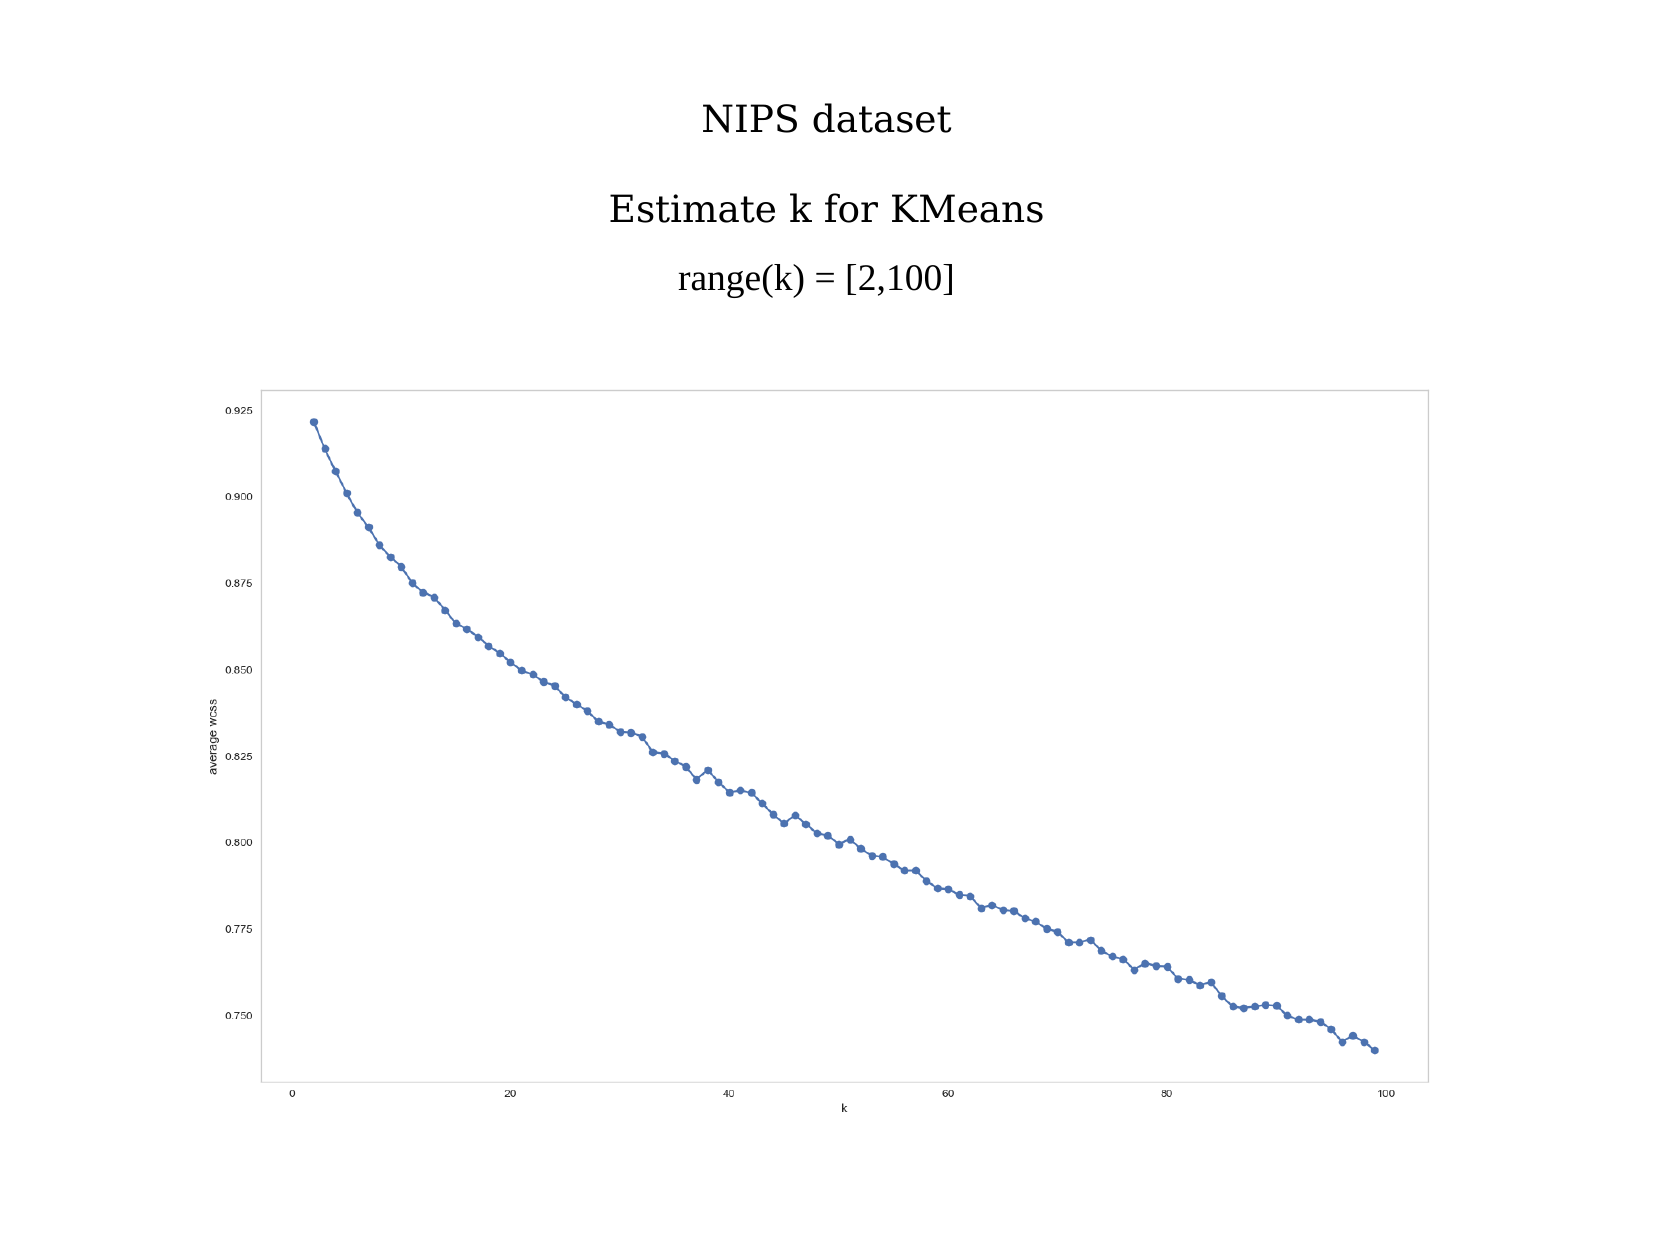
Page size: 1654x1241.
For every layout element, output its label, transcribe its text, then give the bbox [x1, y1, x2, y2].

text_box Estimate k for KMeans [593, 180, 1061, 239]
picture [184, 360, 1469, 1125]
text_box NIPS dataset [686, 90, 967, 149]
text_box range(k) = [2,100] [663, 249, 979, 307]
